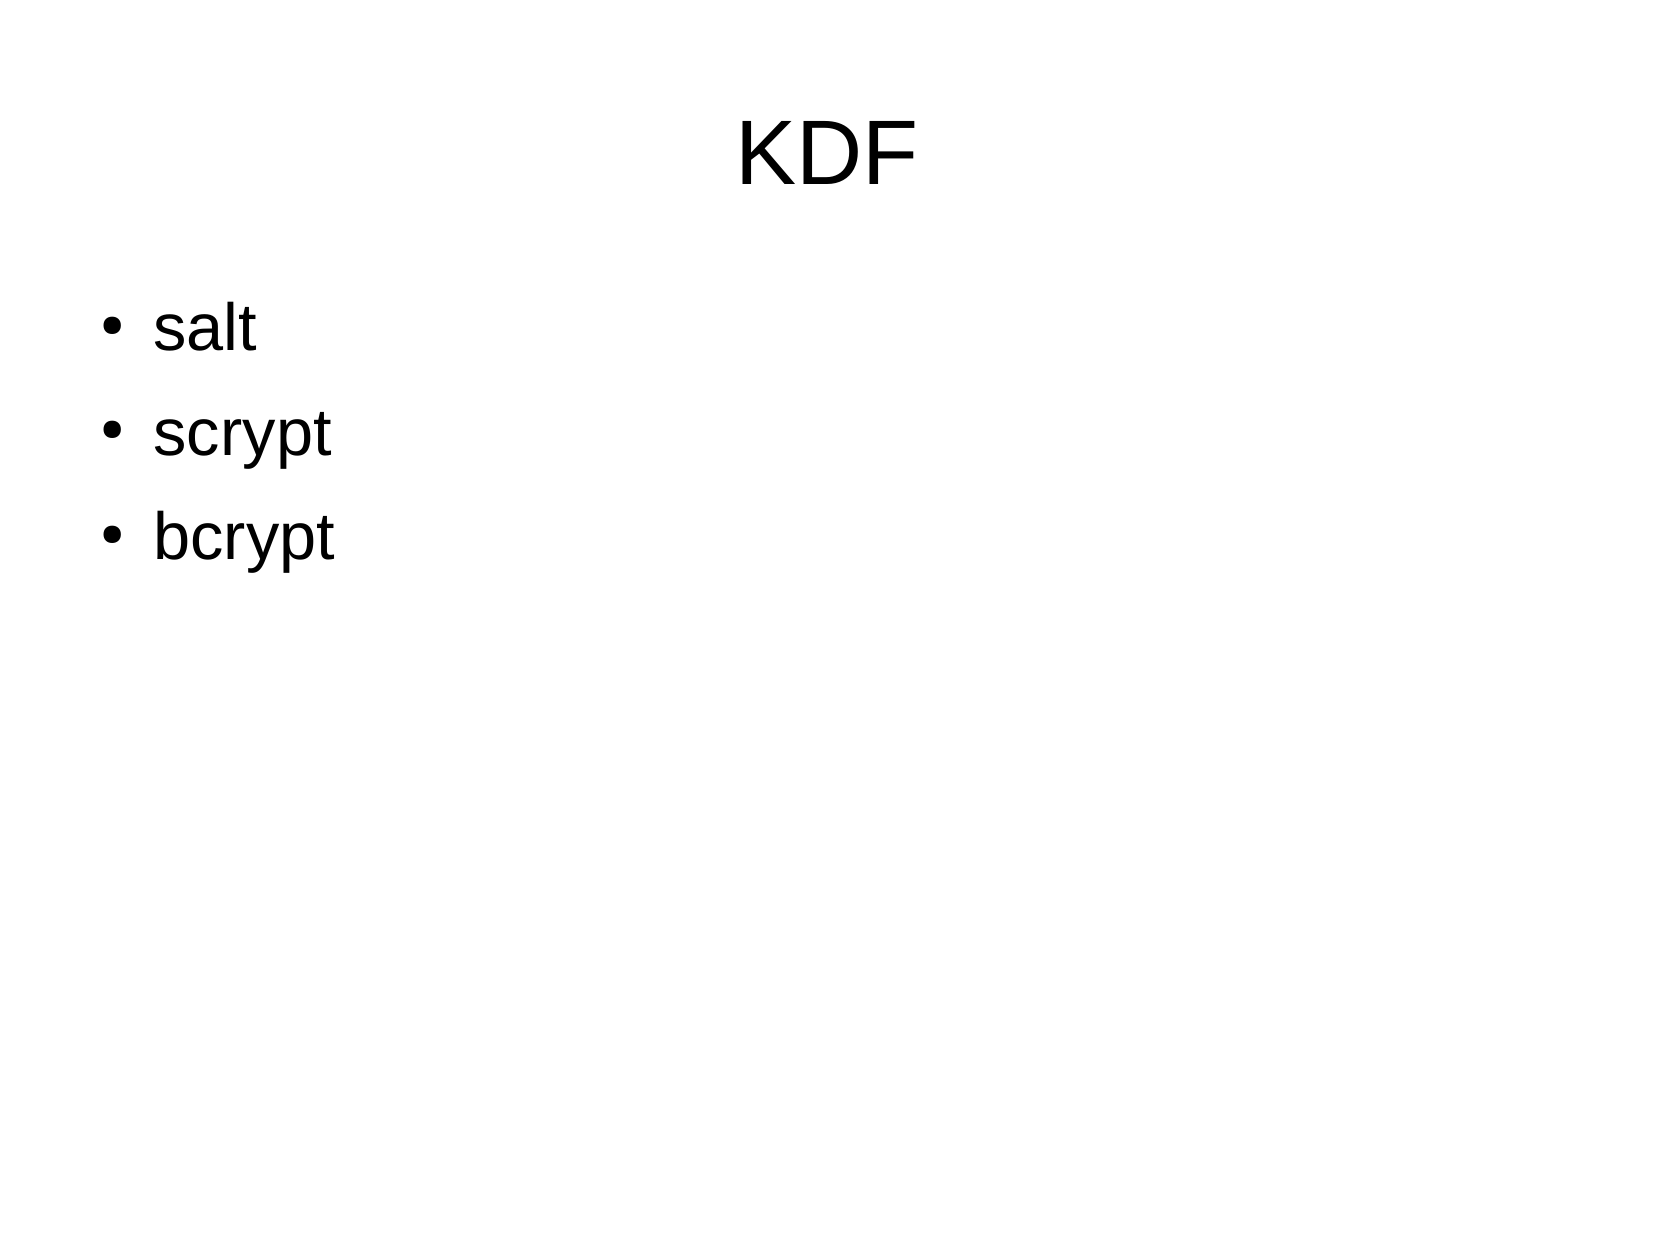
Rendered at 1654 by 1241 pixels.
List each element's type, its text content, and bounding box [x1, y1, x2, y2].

title KDF [82, 49, 1571, 257]
list salt scrypt bcrypt [82, 290, 1571, 1010]
